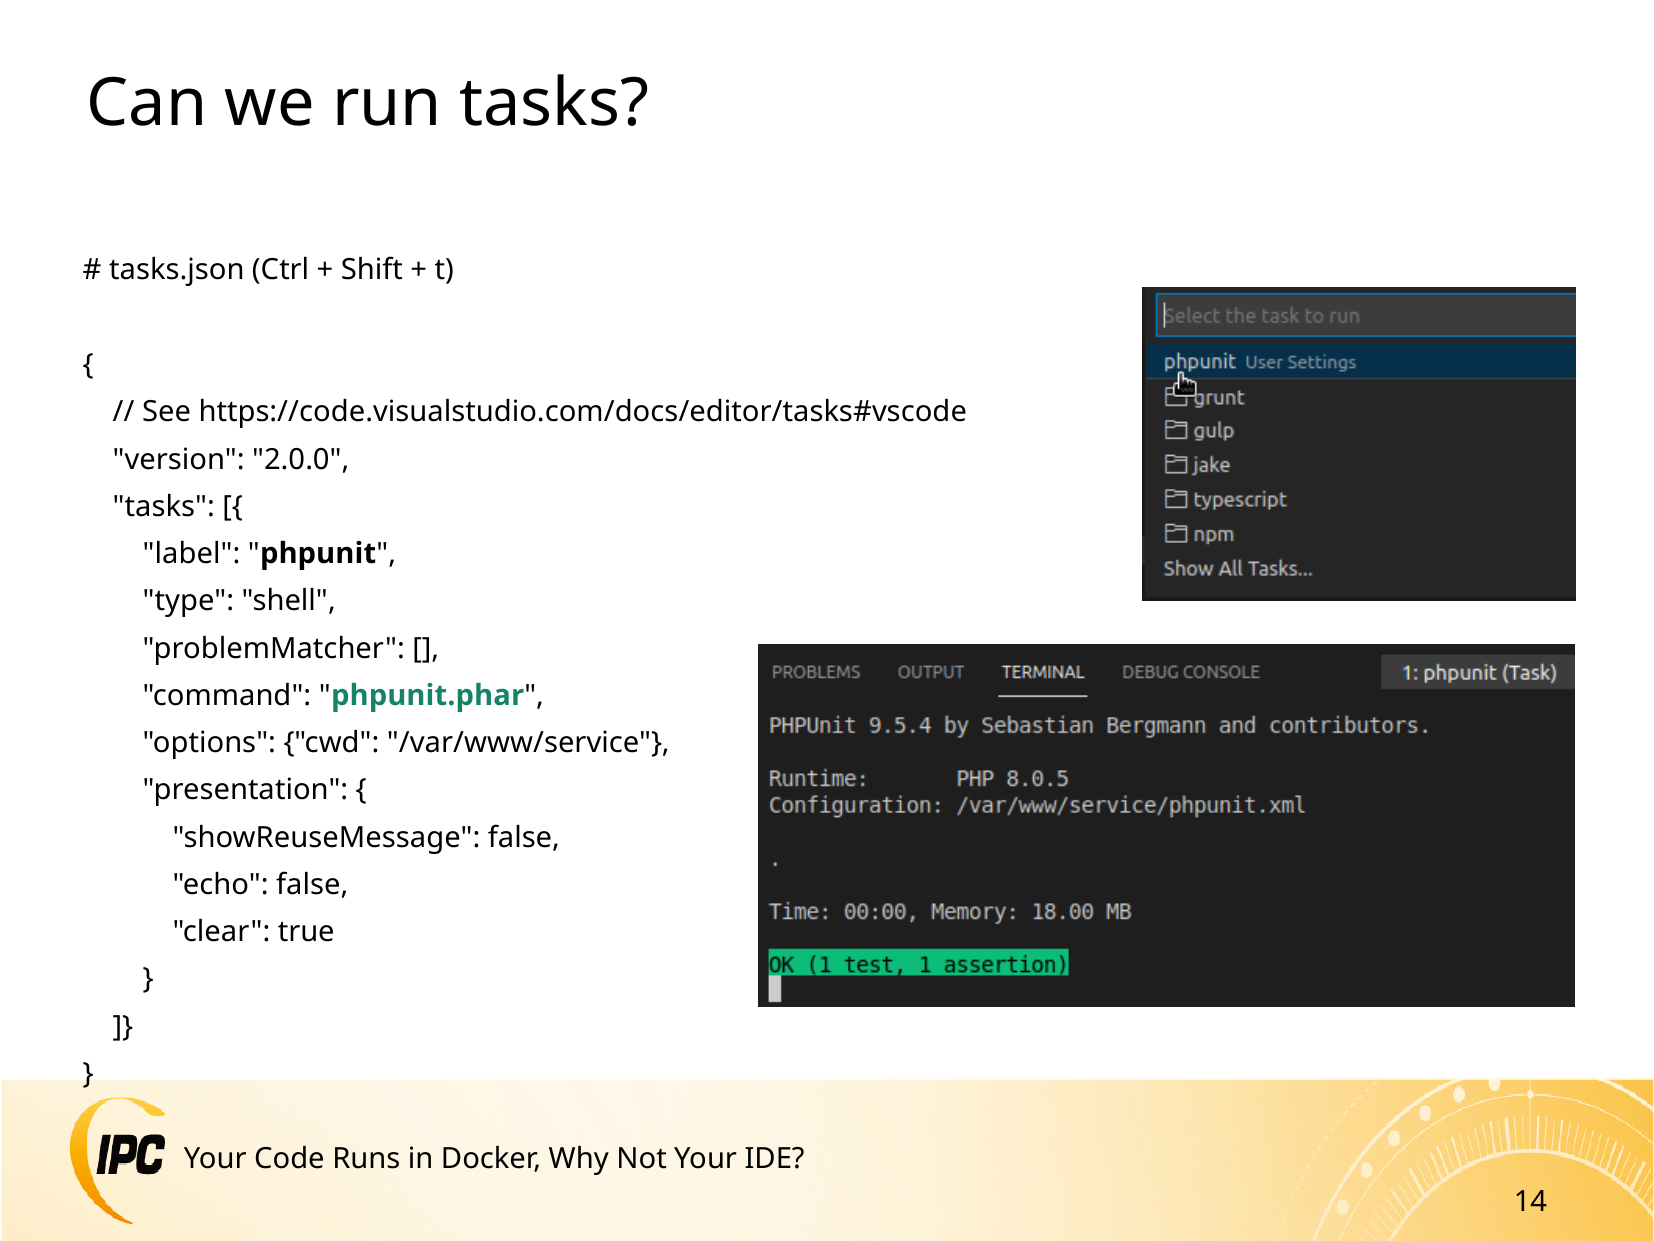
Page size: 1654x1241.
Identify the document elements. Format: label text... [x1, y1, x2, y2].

title Can we run tasks? [86, 3, 1576, 196]
picture [0, 0, 1654, 1241]
list # tasks.json (Ctrl + Shift + t) { // See https://code.visualstudio.com/docs/editor/tasks#vscode "version": "2.0.0", "tasks": [{ "label": "phpunit", "type": "shell", "problemMatcher": [], "command": "phpunit.phar", "options": {"cwd": "/var/www/service"}, "presentation": { "showReuseMessage": false, "echo": false, "clear": true } ]} } [82, 248, 1571, 993]
